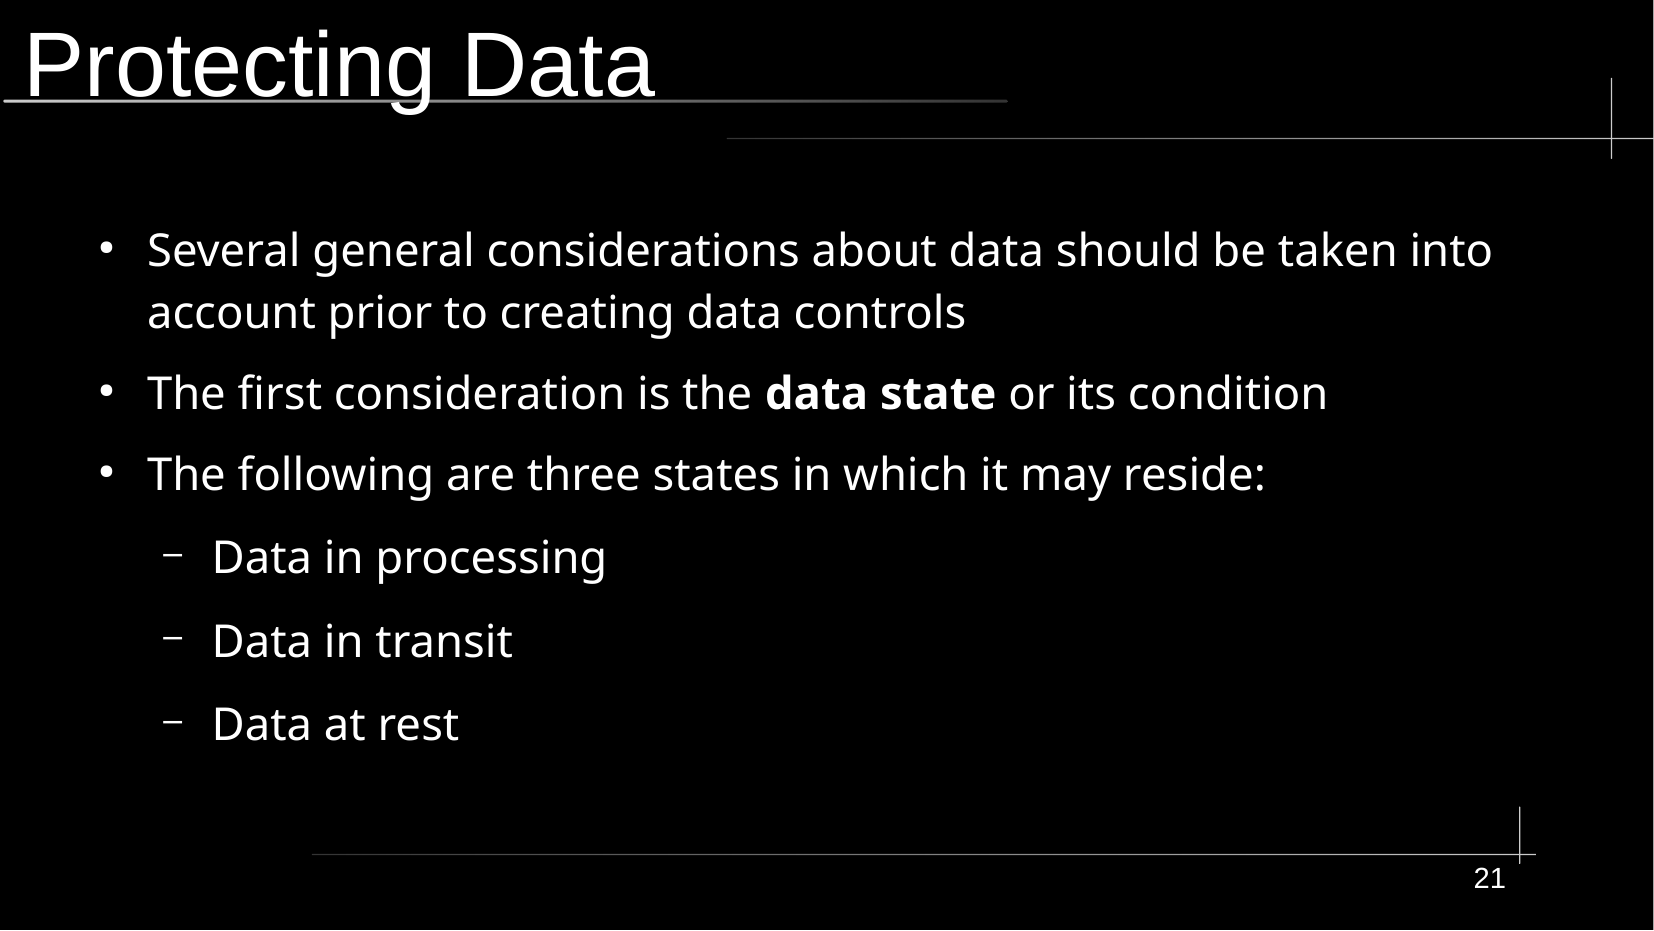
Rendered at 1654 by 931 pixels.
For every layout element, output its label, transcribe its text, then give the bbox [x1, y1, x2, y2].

list Several general considerations about data should be taken into account prior to creating data controls The first consideration is the data state or its condition The following are three states in which it may reside: Data in processing Data in transit Data at rest [82, 217, 1571, 758]
title Protecting Data [23, 11, 1589, 119]
